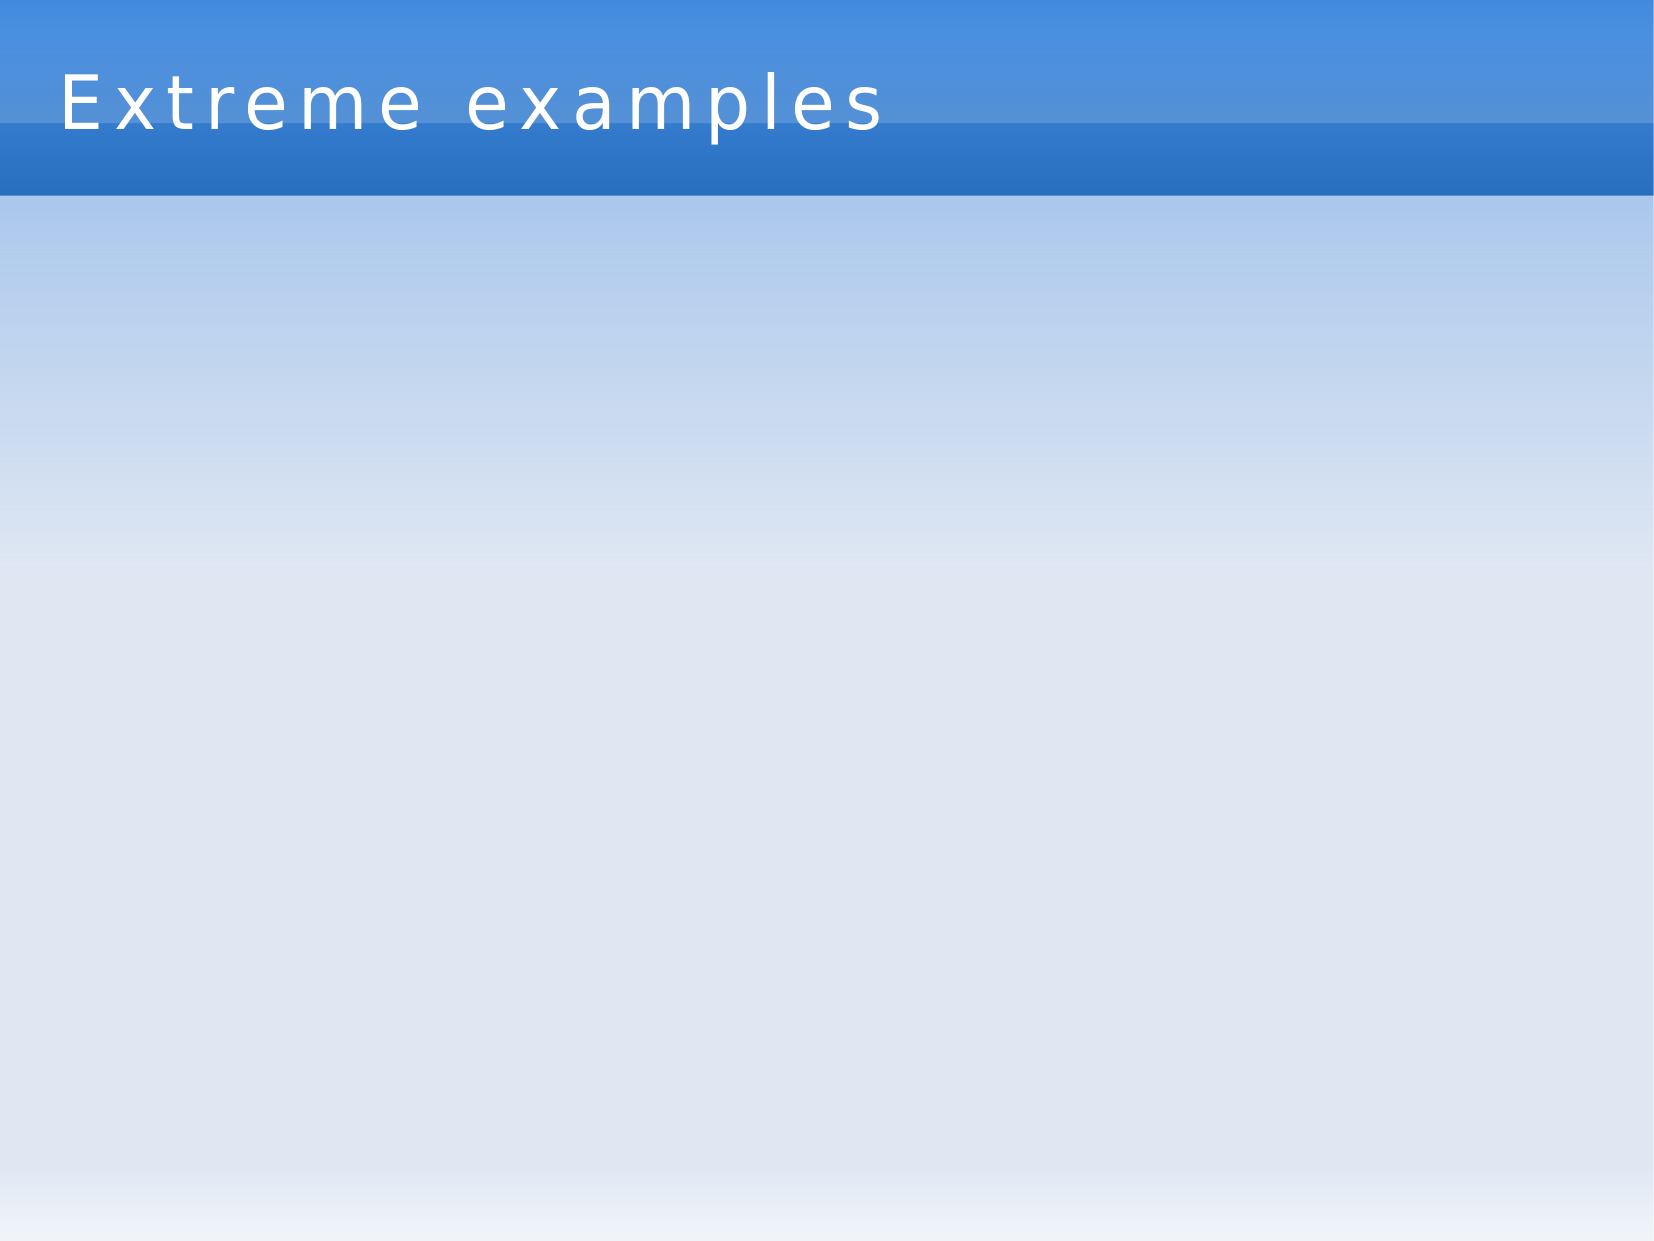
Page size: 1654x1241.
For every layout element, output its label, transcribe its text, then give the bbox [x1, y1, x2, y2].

picture [0, 0, 1654, 1241]
title Extreme examples [59, 36, 1270, 171]
